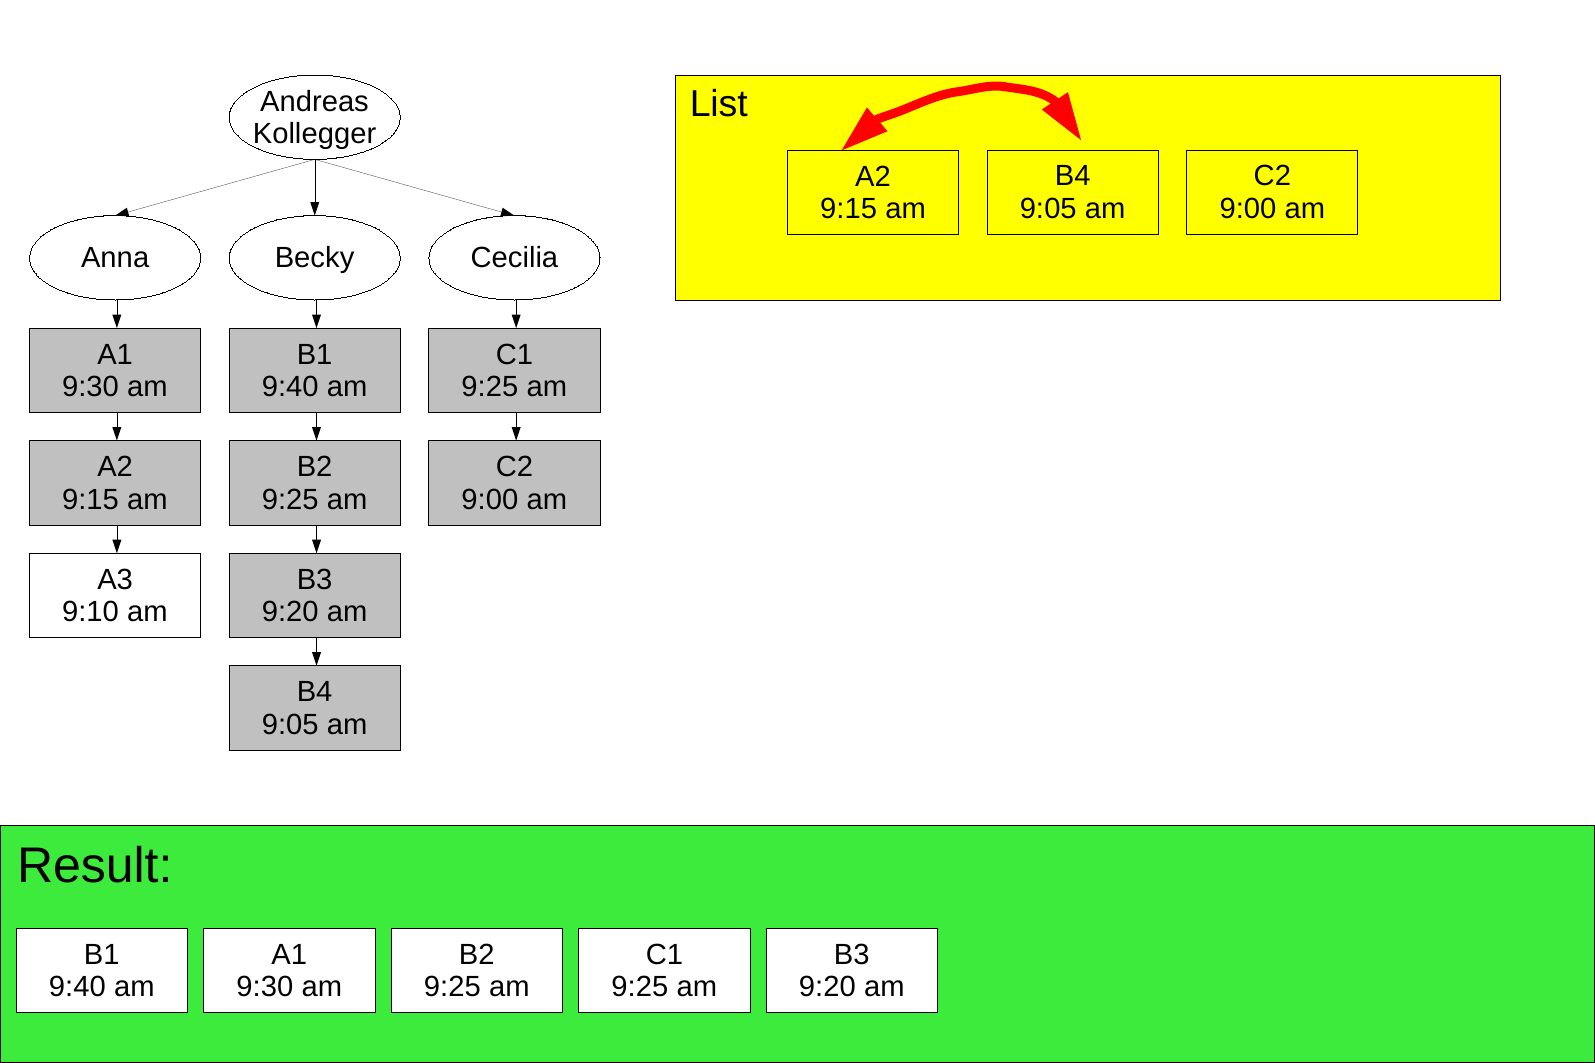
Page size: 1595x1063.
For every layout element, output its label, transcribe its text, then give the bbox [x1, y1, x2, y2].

text_box C1 9:25 am [578, 928, 751, 1013]
text_box B2 9:25 am [391, 928, 563, 1013]
text_box C2 9:00 am [1186, 150, 1358, 235]
text_box [675, 75, 1501, 301]
text_box C2 9:00 am [428, 440, 601, 526]
text_box B3 9:20 am [229, 553, 401, 638]
text_box Cecilia [428, 215, 601, 301]
text_box B1 9:40 am [16, 928, 188, 1013]
text_box A2 9:15 am [29, 440, 201, 526]
text_box Anna [29, 215, 201, 301]
text_box Result: [2, 829, 188, 901]
text_box B3 9:20 am [766, 928, 938, 1013]
text_box C1 9:25 am [428, 328, 601, 413]
text_box B4 9:05 am [987, 150, 1159, 235]
text_box A1 9:30 am [203, 928, 376, 1013]
text_box A2 9:15 am [787, 150, 959, 235]
text_box Becky [229, 215, 401, 301]
text_box B2 9:25 am [229, 440, 401, 526]
text_box B4 9:05 am [229, 665, 401, 751]
text_box List [675, 75, 763, 132]
text_box B1 9:40 am [229, 328, 401, 413]
text_box A3 9:10 am [29, 553, 201, 638]
text_box [0, 825, 1595, 1063]
text_box Andreas Kollegger [229, 75, 401, 160]
text_box A1 9:30 am [29, 328, 201, 413]
